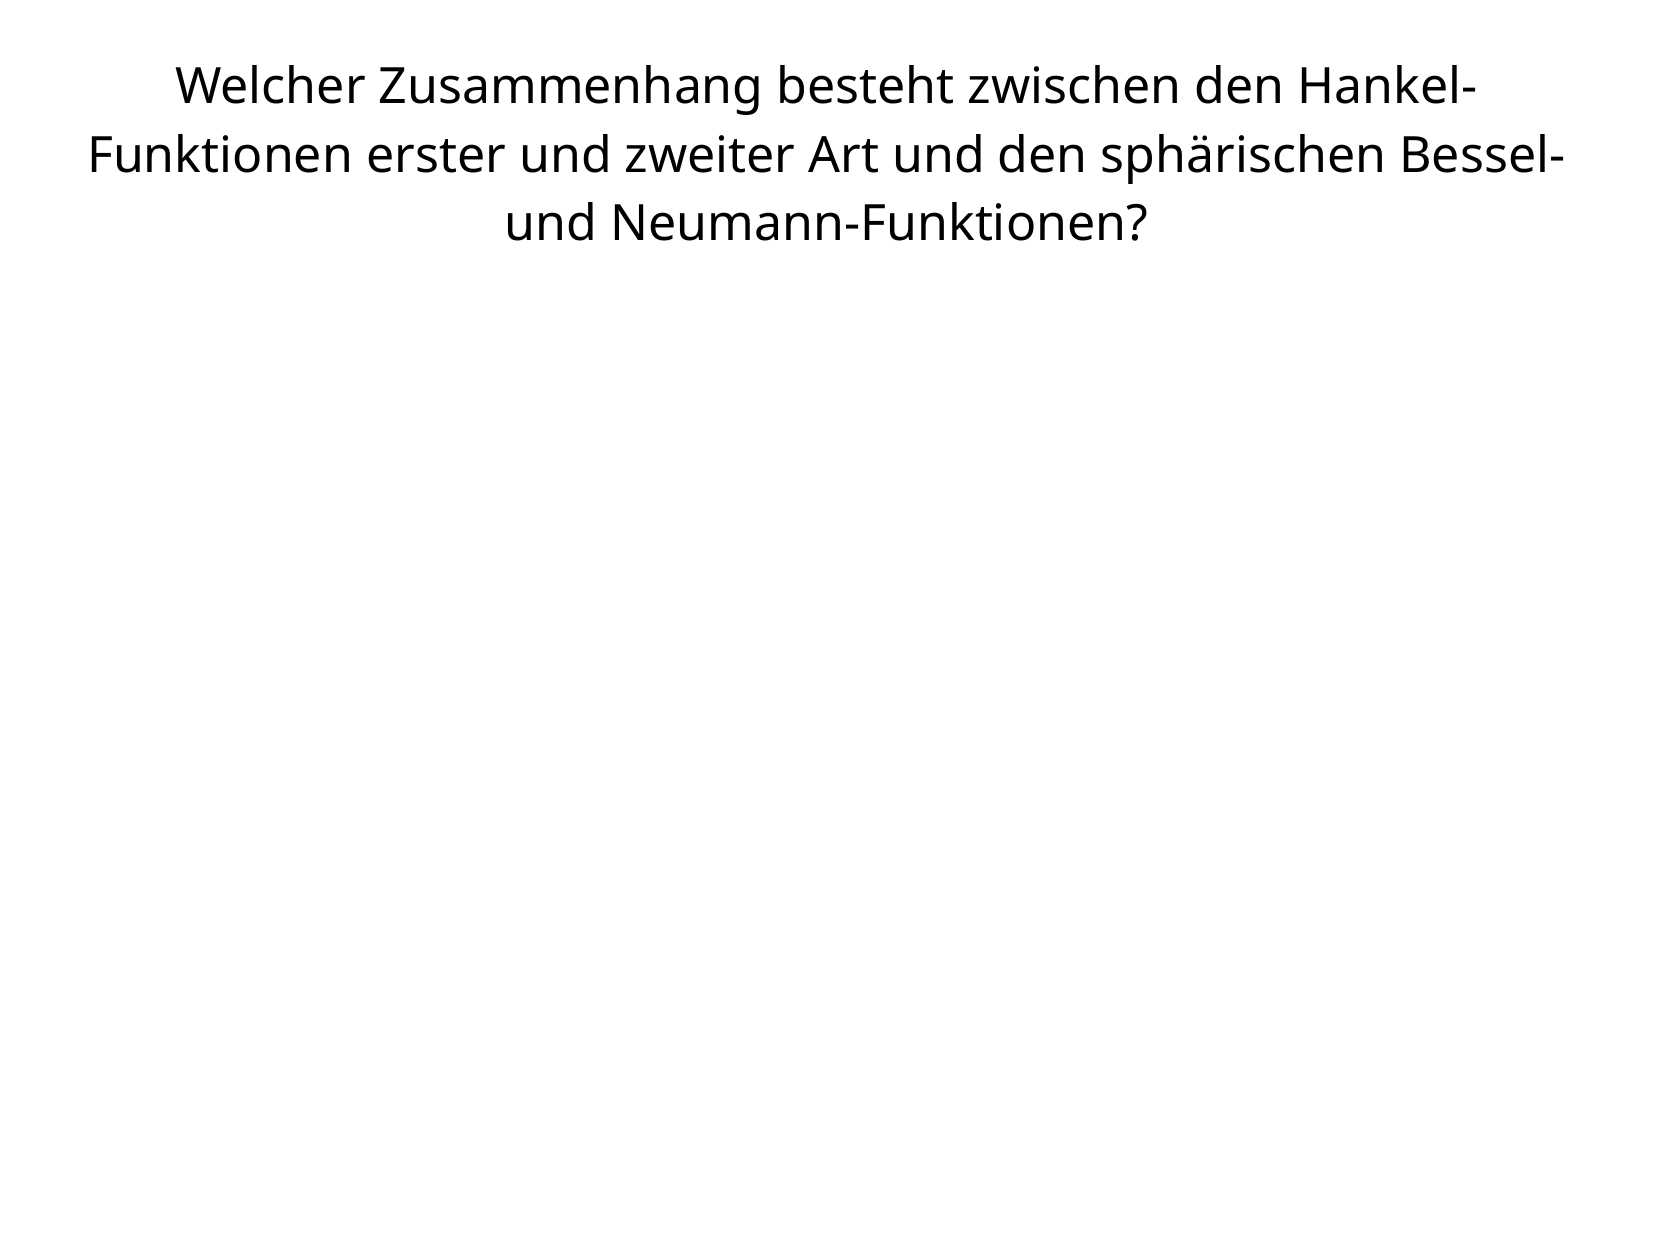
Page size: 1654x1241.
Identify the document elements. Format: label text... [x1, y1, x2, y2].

title Welcher Zusammenhang besteht zwischen den Hankel-Funktionen erster und zweiter Art und den sphärischen Bessel- und Neumann-Funktionen? [82, 49, 1571, 257]
